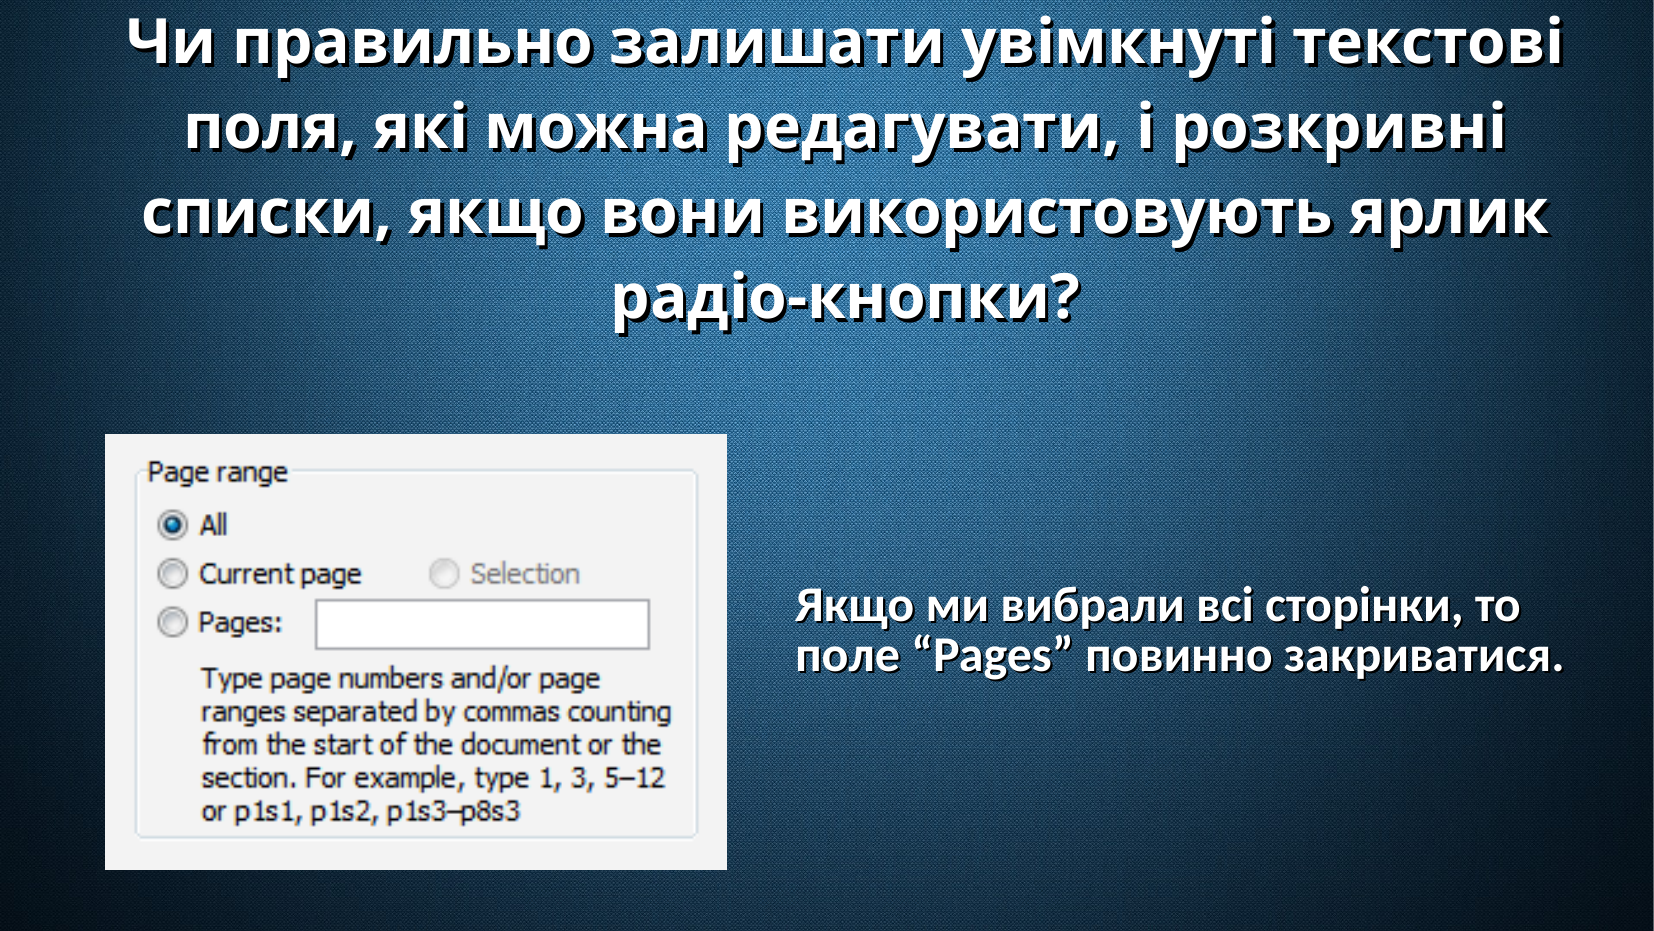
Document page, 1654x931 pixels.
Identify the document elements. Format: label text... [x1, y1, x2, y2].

subtitle Якщо ми вибрали всі сторінки, то поле “Pages” повинно закриватися. [795, 383, 1636, 886]
title Чи правильно залишати увімкнуті текстові поля, які можна редагувати, і розкривні списки, якщо вони використовують ярлик радіо-кнопки? [101, 34, 1591, 384]
picture [0, 0, 1654, 931]
